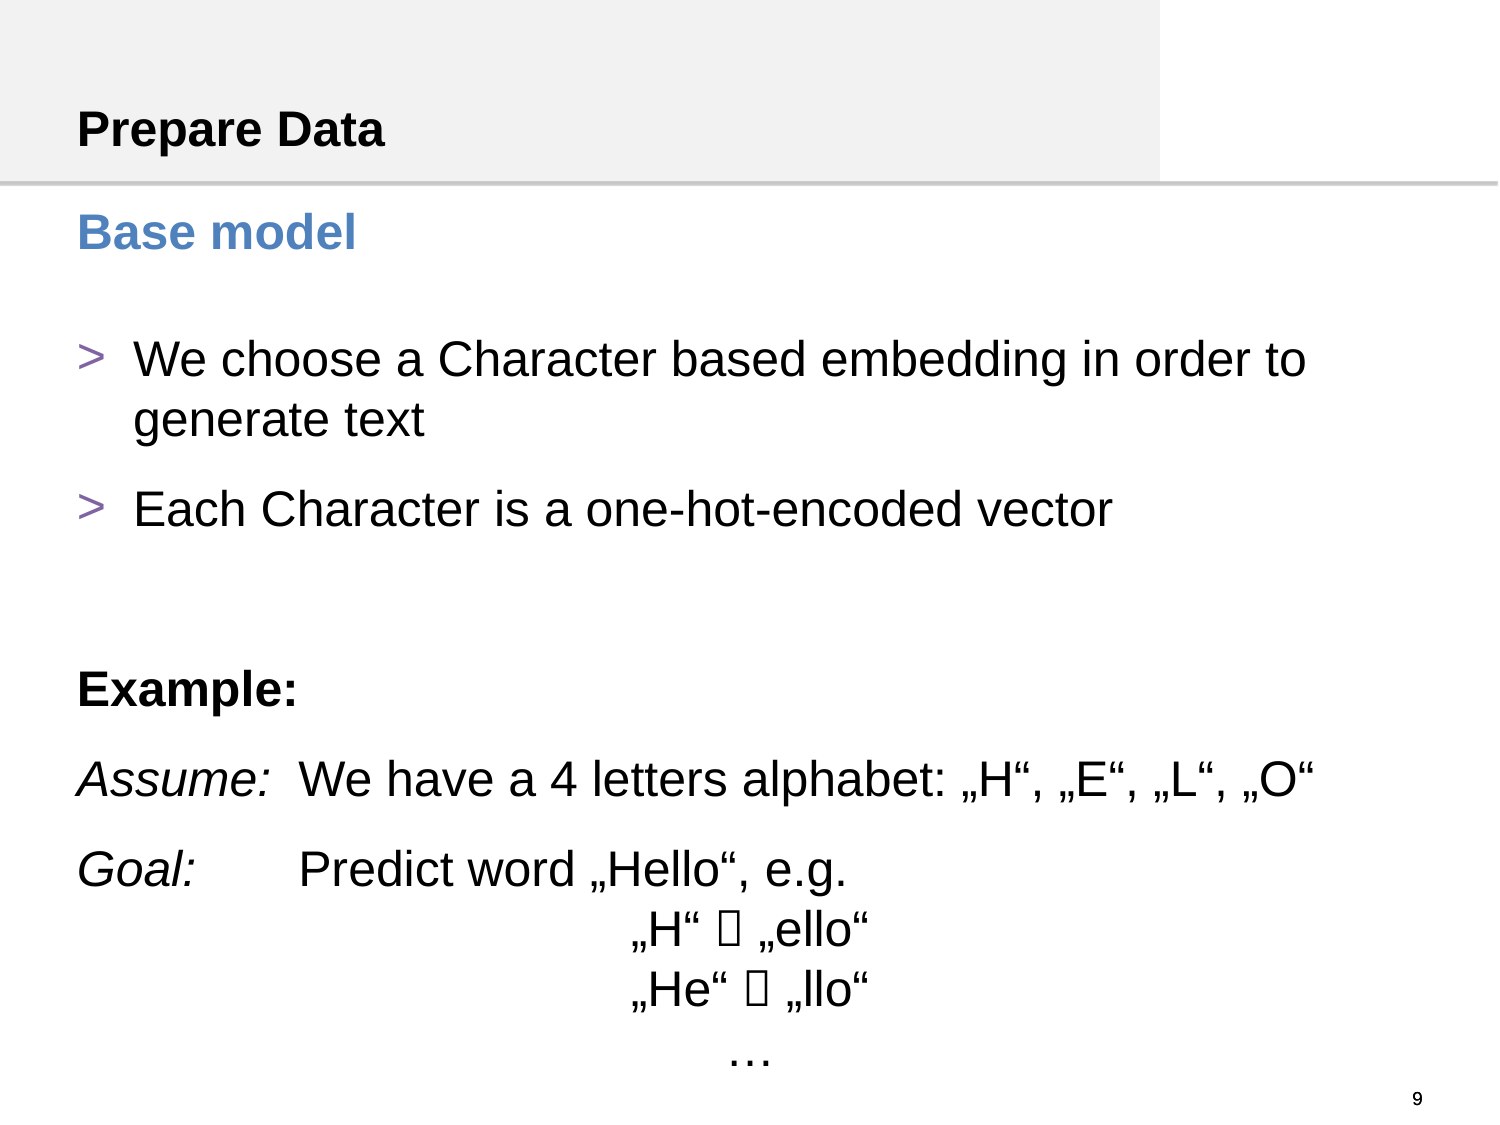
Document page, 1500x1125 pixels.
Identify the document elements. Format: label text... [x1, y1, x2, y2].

text_box We choose a Character based embedding in order to generate text Each Character is a one-hot-encoded vector Example: Assume: We have a 4 letters alphabet: „H“, „E“, „L“, „O“ Goal: Predict word „Hello“, e.g. „H“  „ello“ „He“  „llo“ … [76, 326, 1424, 1086]
text_box Base model [76, 200, 1424, 259]
text_box Prepare Data [76, 39, 1042, 157]
